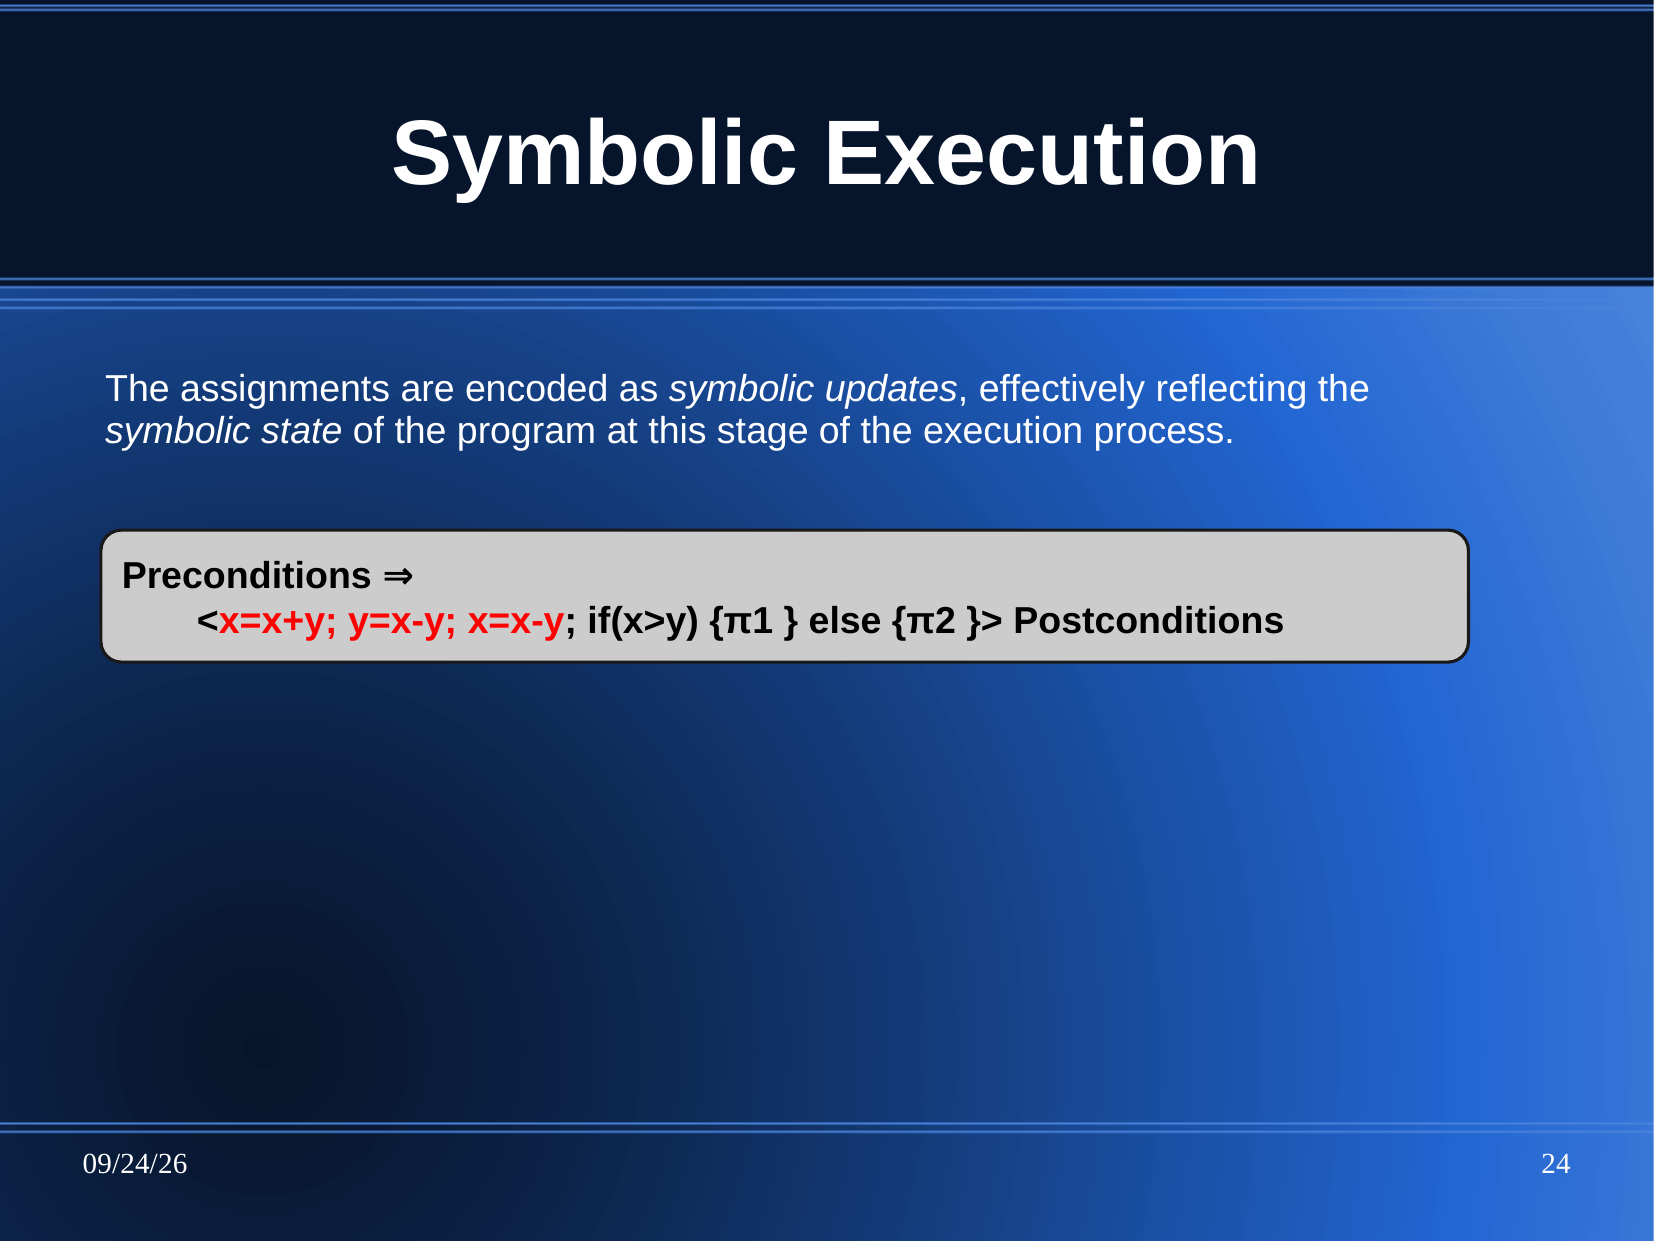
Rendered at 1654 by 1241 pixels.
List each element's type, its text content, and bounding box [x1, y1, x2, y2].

title Symbolic Execution [82, 49, 1571, 257]
text_box Preconditions ⇒ <x=x+y; y=x-y; x=x-y; if(x>y) {π1 } else {π2 }> Postconditions [100, 530, 1469, 663]
picture [0, 0, 1654, 1241]
text_box The assignments are encoded as symbolic updates, effectively reflecting the symbolic state of the program at this stage of the execution process. [90, 360, 1426, 459]
